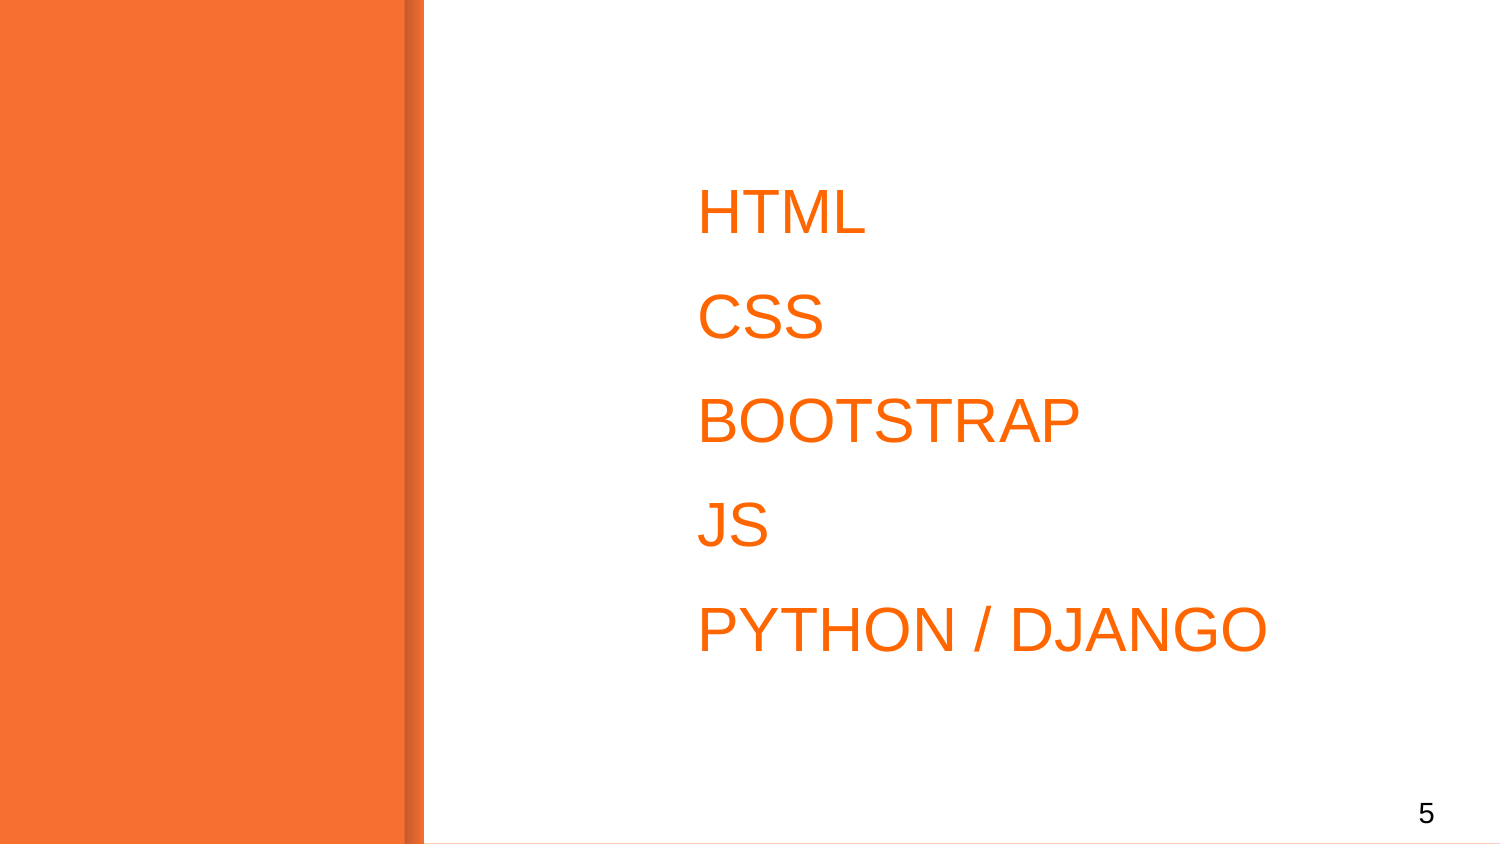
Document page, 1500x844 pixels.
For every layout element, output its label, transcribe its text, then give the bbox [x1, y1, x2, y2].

slide_number <number> [1403, 779, 1494, 844]
list HTML CSS BOOTSTRAP JS PYTHON / DJANGO [611, 156, 1287, 688]
